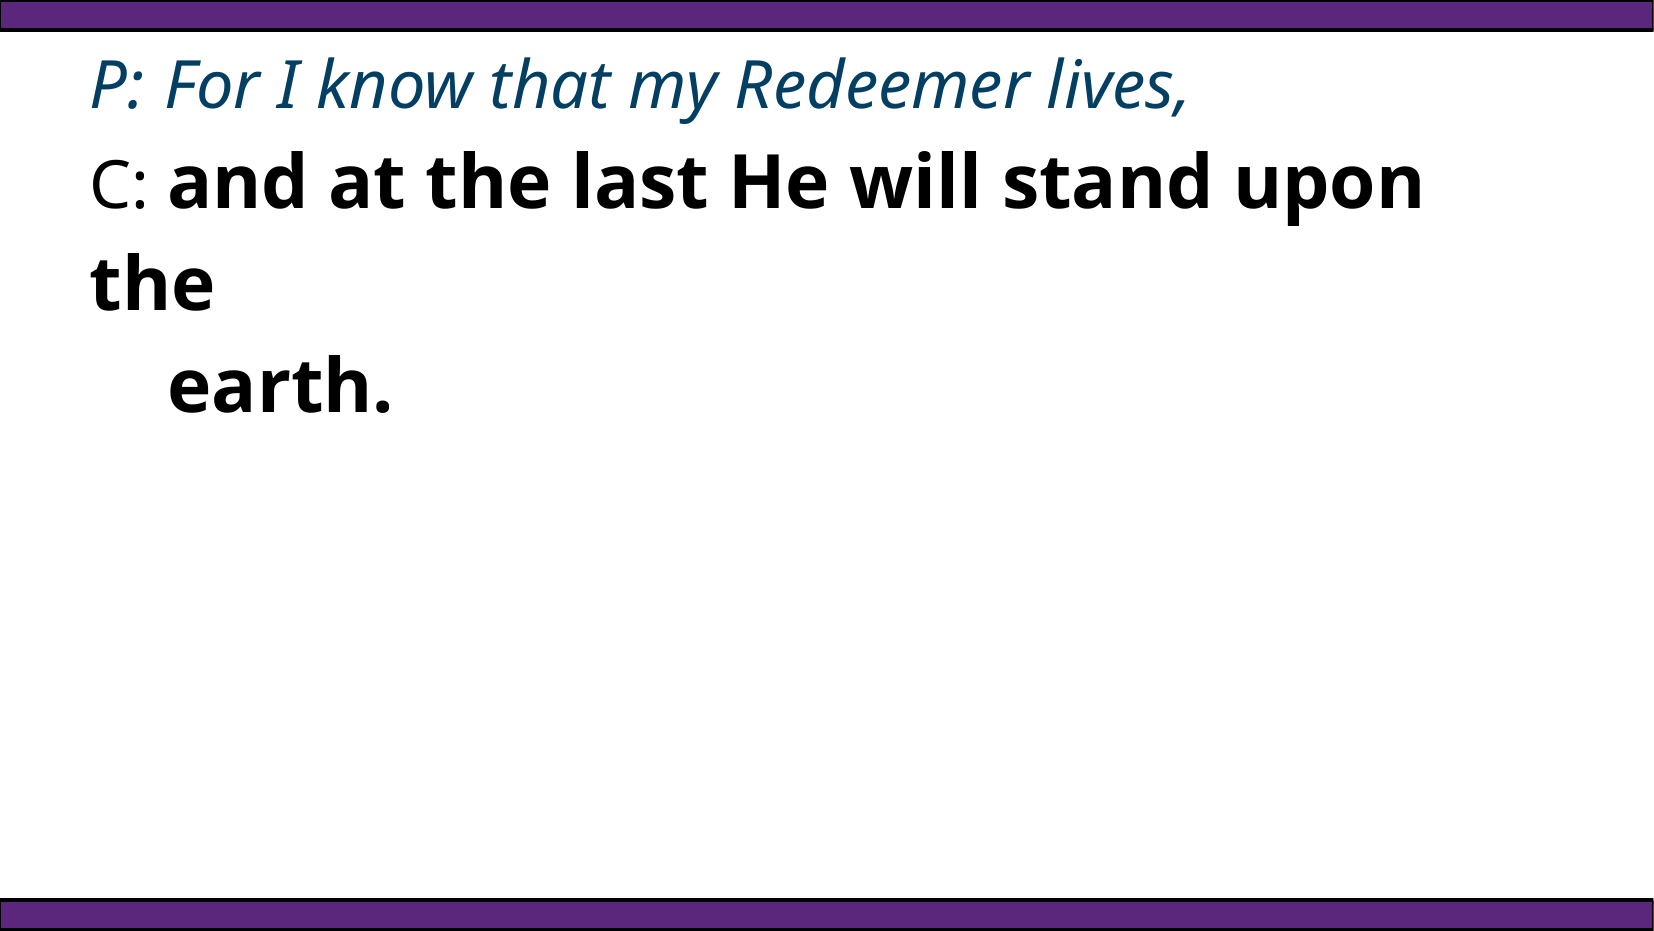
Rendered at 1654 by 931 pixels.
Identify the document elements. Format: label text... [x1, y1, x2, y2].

picture [0, 31, 1654, 900]
text_box [0, 0, 1654, 31]
text_box [0, 900, 1654, 931]
text_box P: For I know that my Redeemer lives, C: and at the last He will stand upon the earth. [75, 30, 1576, 421]
